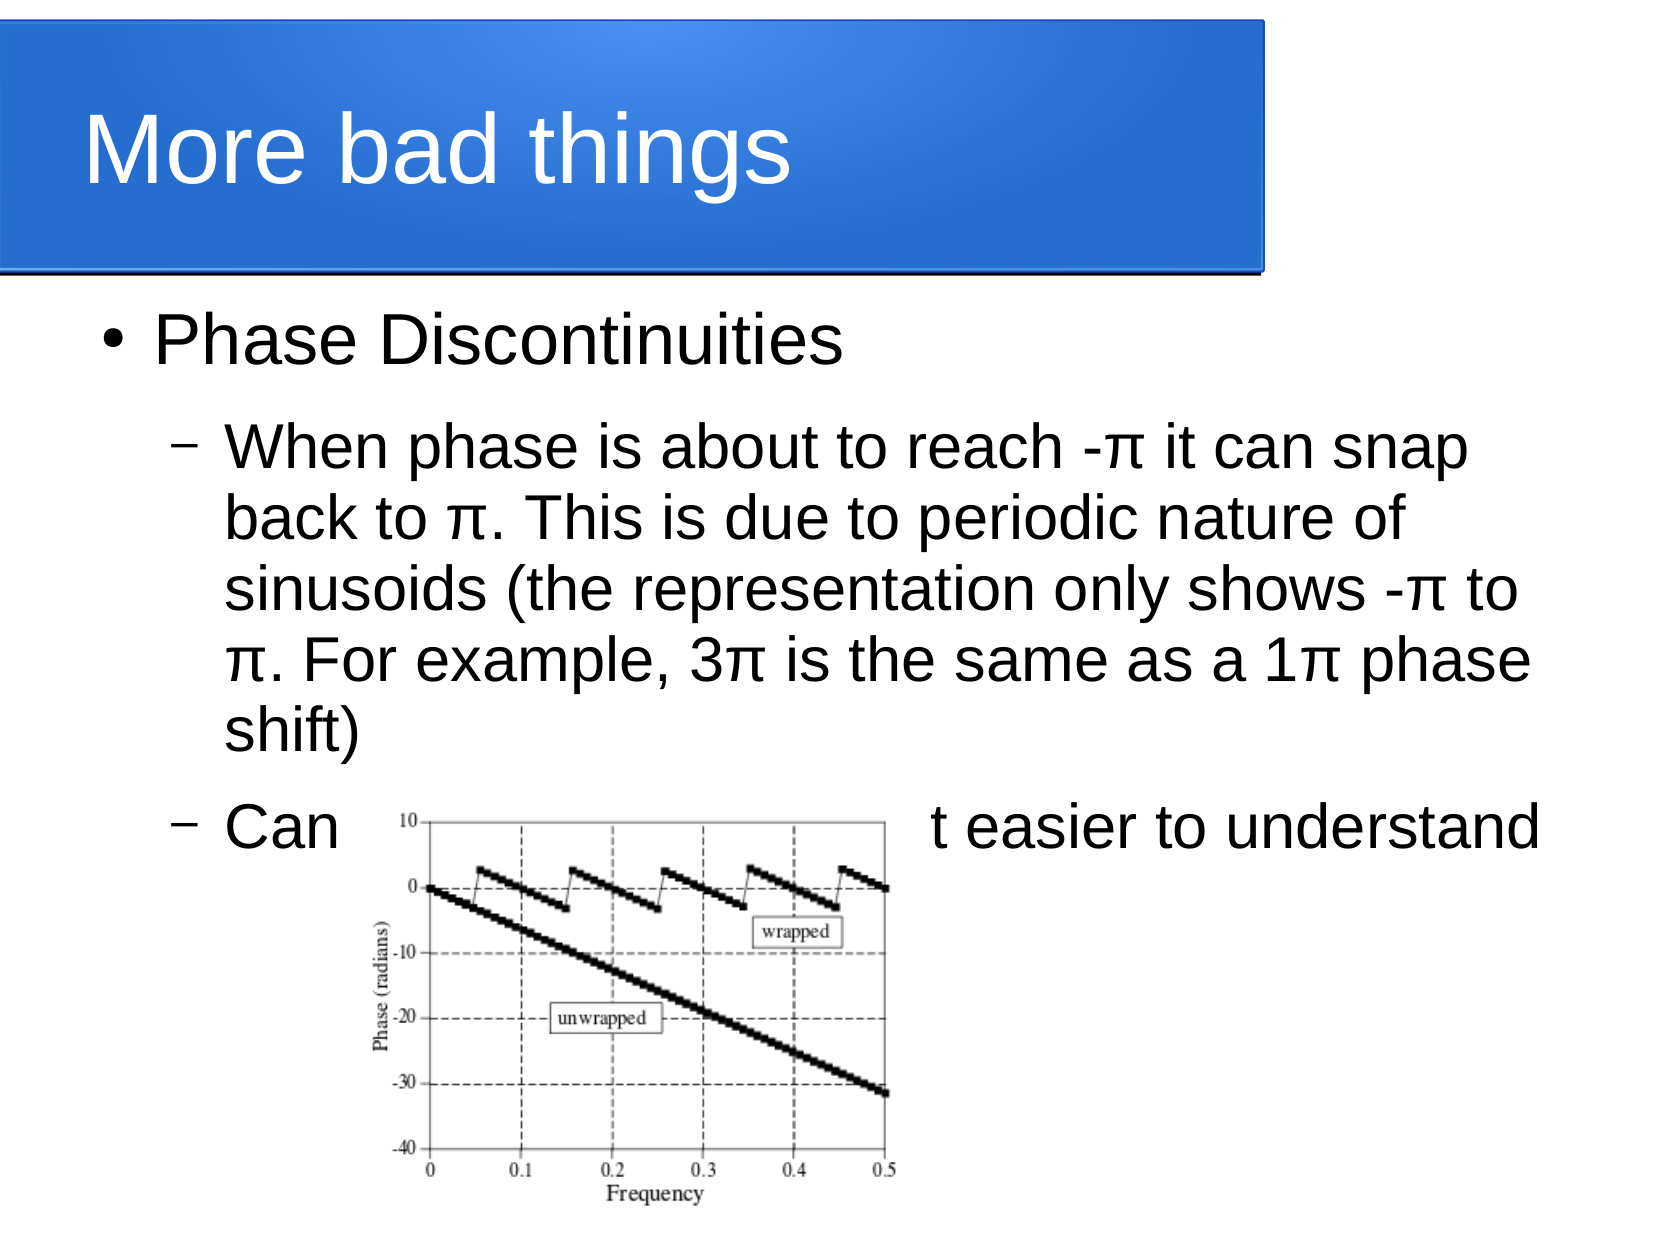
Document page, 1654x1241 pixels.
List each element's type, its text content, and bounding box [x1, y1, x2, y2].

title More bad things [82, 47, 1235, 252]
list Phase Discontinuities When phase is about to reach -π it can snap back to π. This is due to periodic nature of sinusoids (the representation only shows -π to π. For example, 3π is the same as a 1π phase shift) Can “unwrap” it to make it easier to understand [82, 299, 1571, 1019]
picture [341, 800, 931, 1231]
